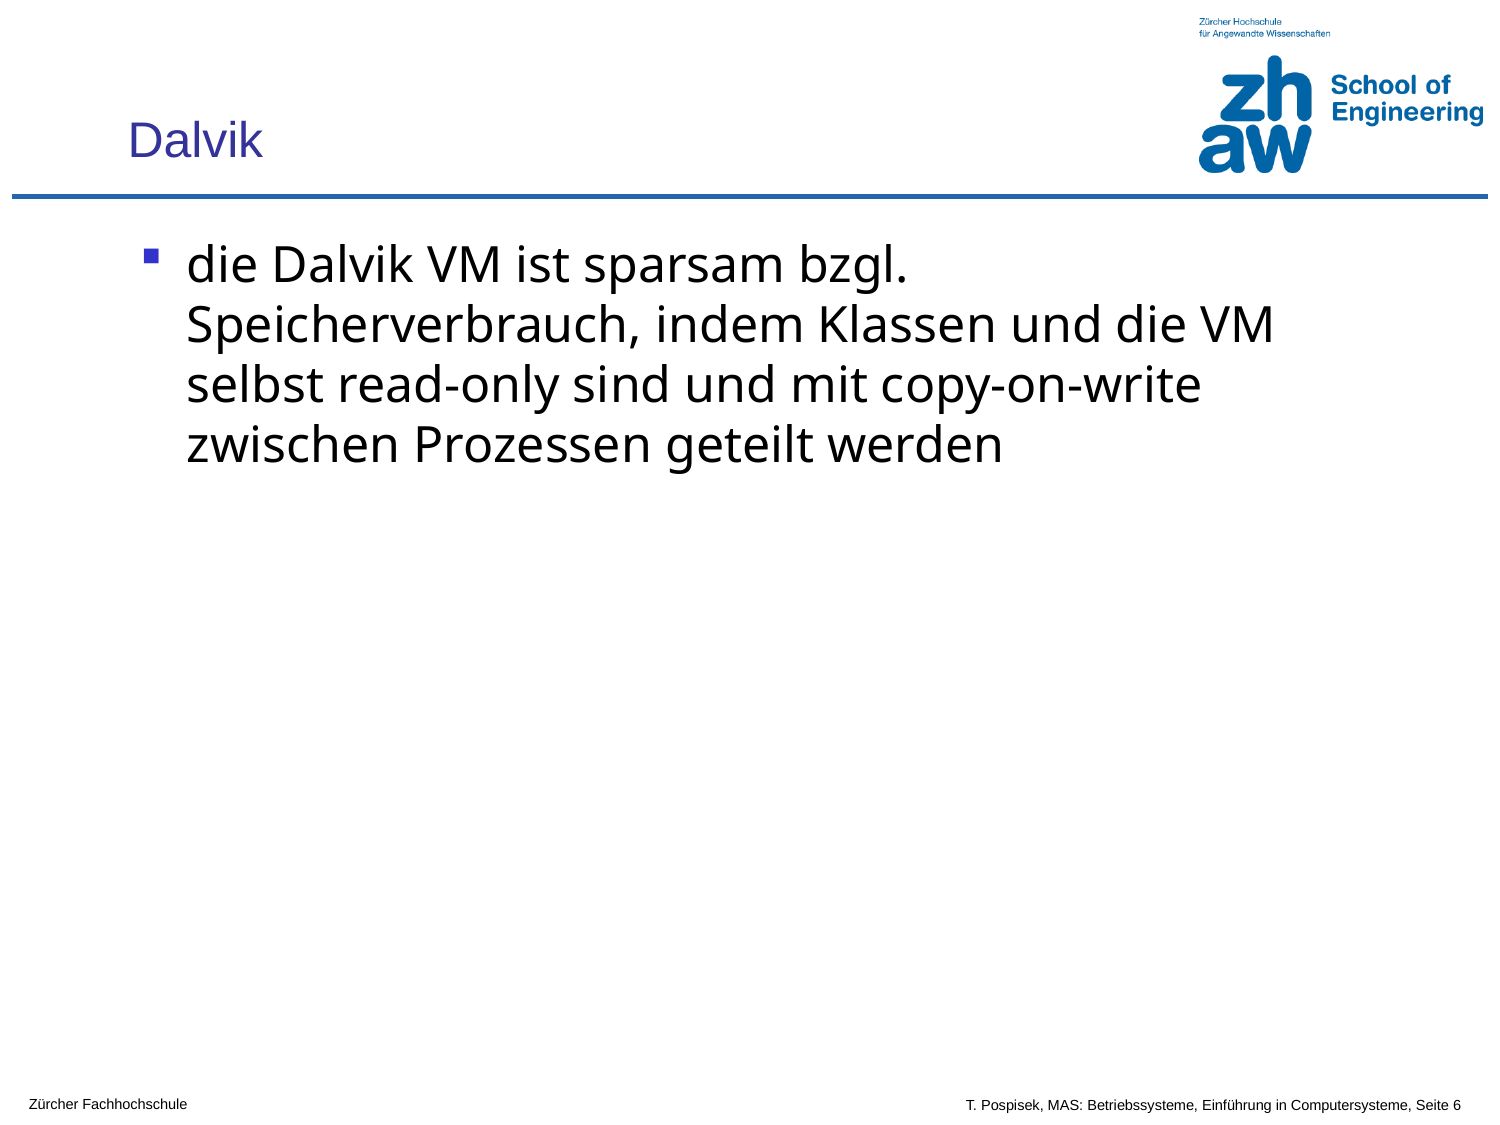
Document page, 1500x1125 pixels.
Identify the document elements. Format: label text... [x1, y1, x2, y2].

title Dalvik [112, 50, 1391, 175]
picture [1199, 18, 1483, 173]
text_box die Dalvik VM ist sparsam bzgl. Speicherverbrauch, indem Klassen und die VM selbst read-only sind und mit copy-on-write zwischen Prozessen geteilt werden [125, 224, 1350, 738]
